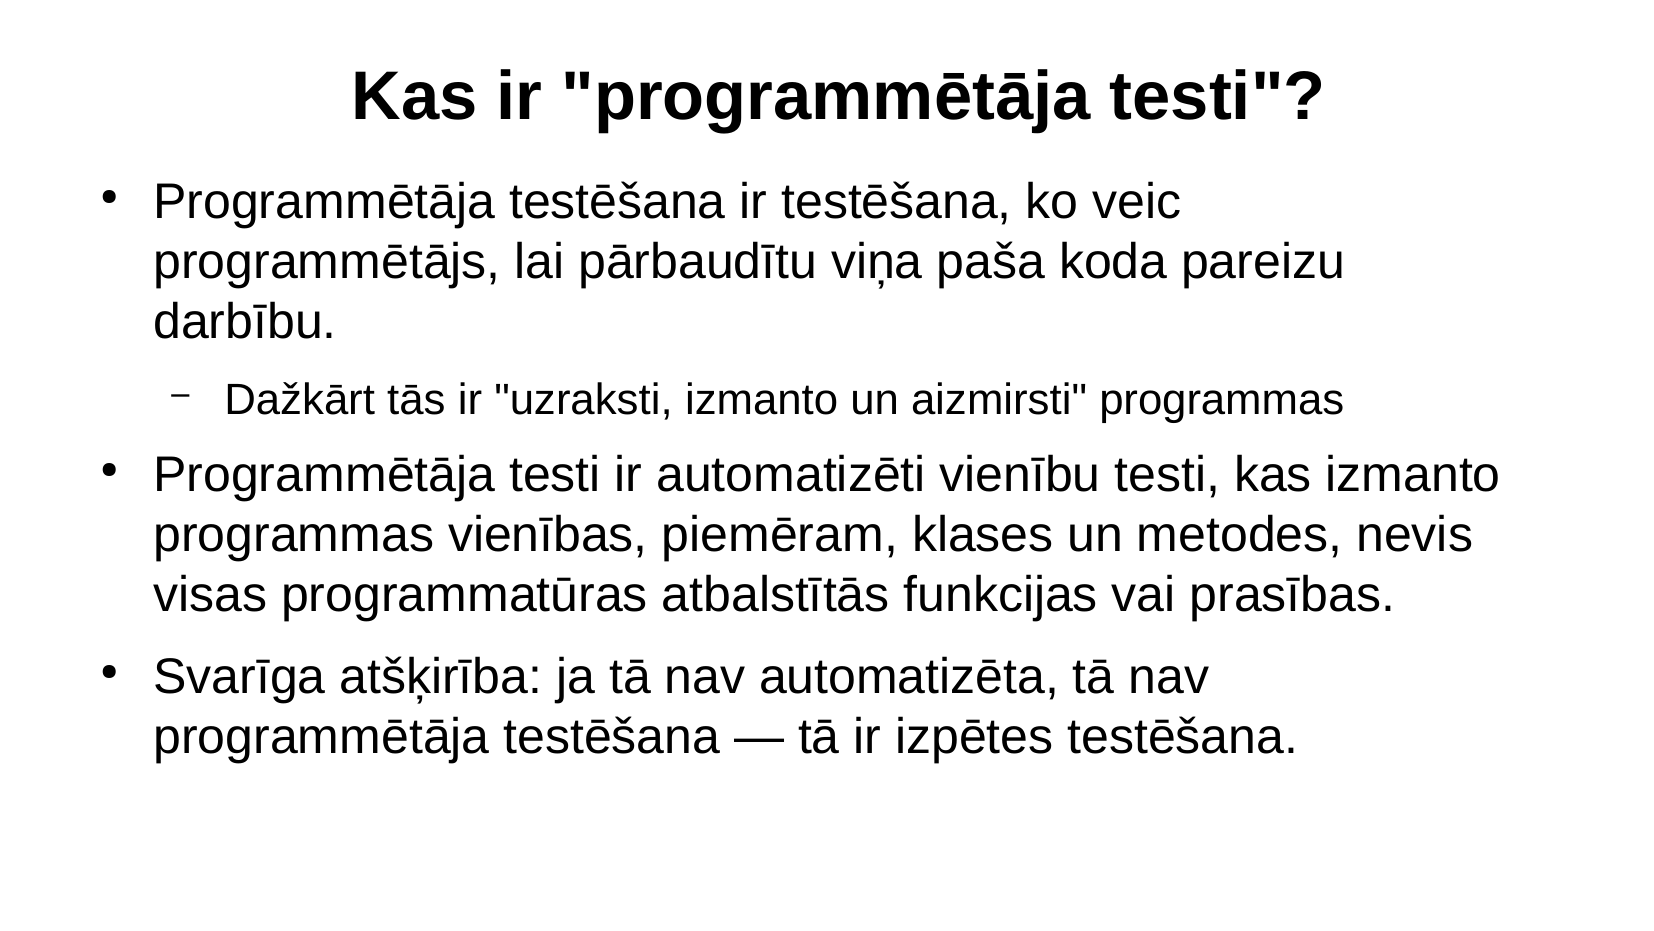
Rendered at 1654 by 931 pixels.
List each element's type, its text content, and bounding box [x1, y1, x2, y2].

list Programmētāja testēšana ir testēšana, ko veic programmētājs, lai pārbaudītu viņa paša koda pareizu darbību. Dažkārt tās ir "uzraksti, izmanto un aizmirsti" programmas Programmētāja testi ir automatizēti vienību testi, kas izmanto programmas vienības, piemēram, klases un metodes, nevis visas programmatūras atbalstītās funkcijas vai prasības. Svarīga atšķirība: ja tā nav automatizēta, tā nav programmētāja testēšana — tā ir izpētes testēšana. [82, 168, 1538, 889]
title Kas ir "programmētāja testi"? [82, 37, 1571, 147]
